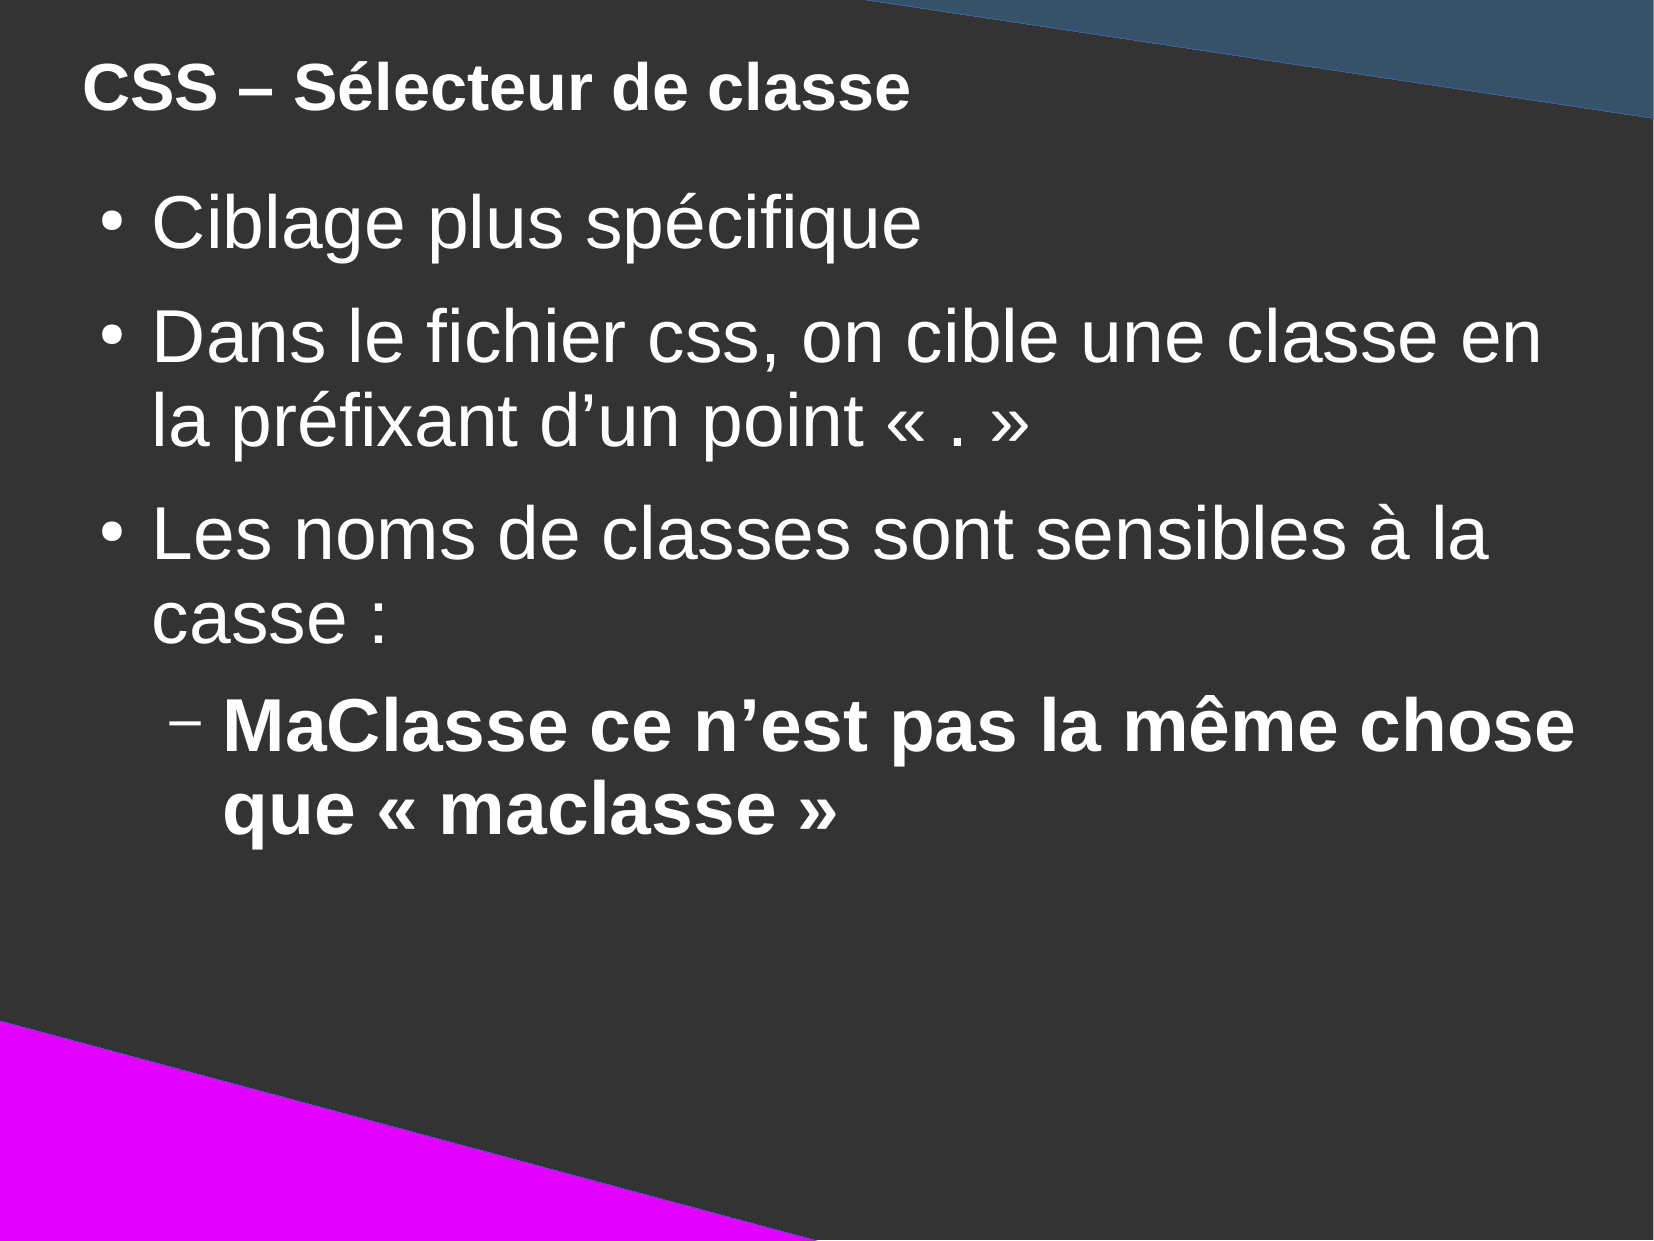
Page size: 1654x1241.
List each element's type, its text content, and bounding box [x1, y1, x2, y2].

text_box [0, 1020, 819, 1241]
text_box [867, 0, 1654, 119]
title CSS – Sélecteur de classe [82, 49, 1571, 153]
list Ciblage plus spécifique Dans le fichier css, on cible une classe en la préfixant d’un point « . » Les noms de classes sont sensibles à la casse : MaClasse ce n’est pas la même chose que « maclasse » [81, 180, 1606, 1081]
